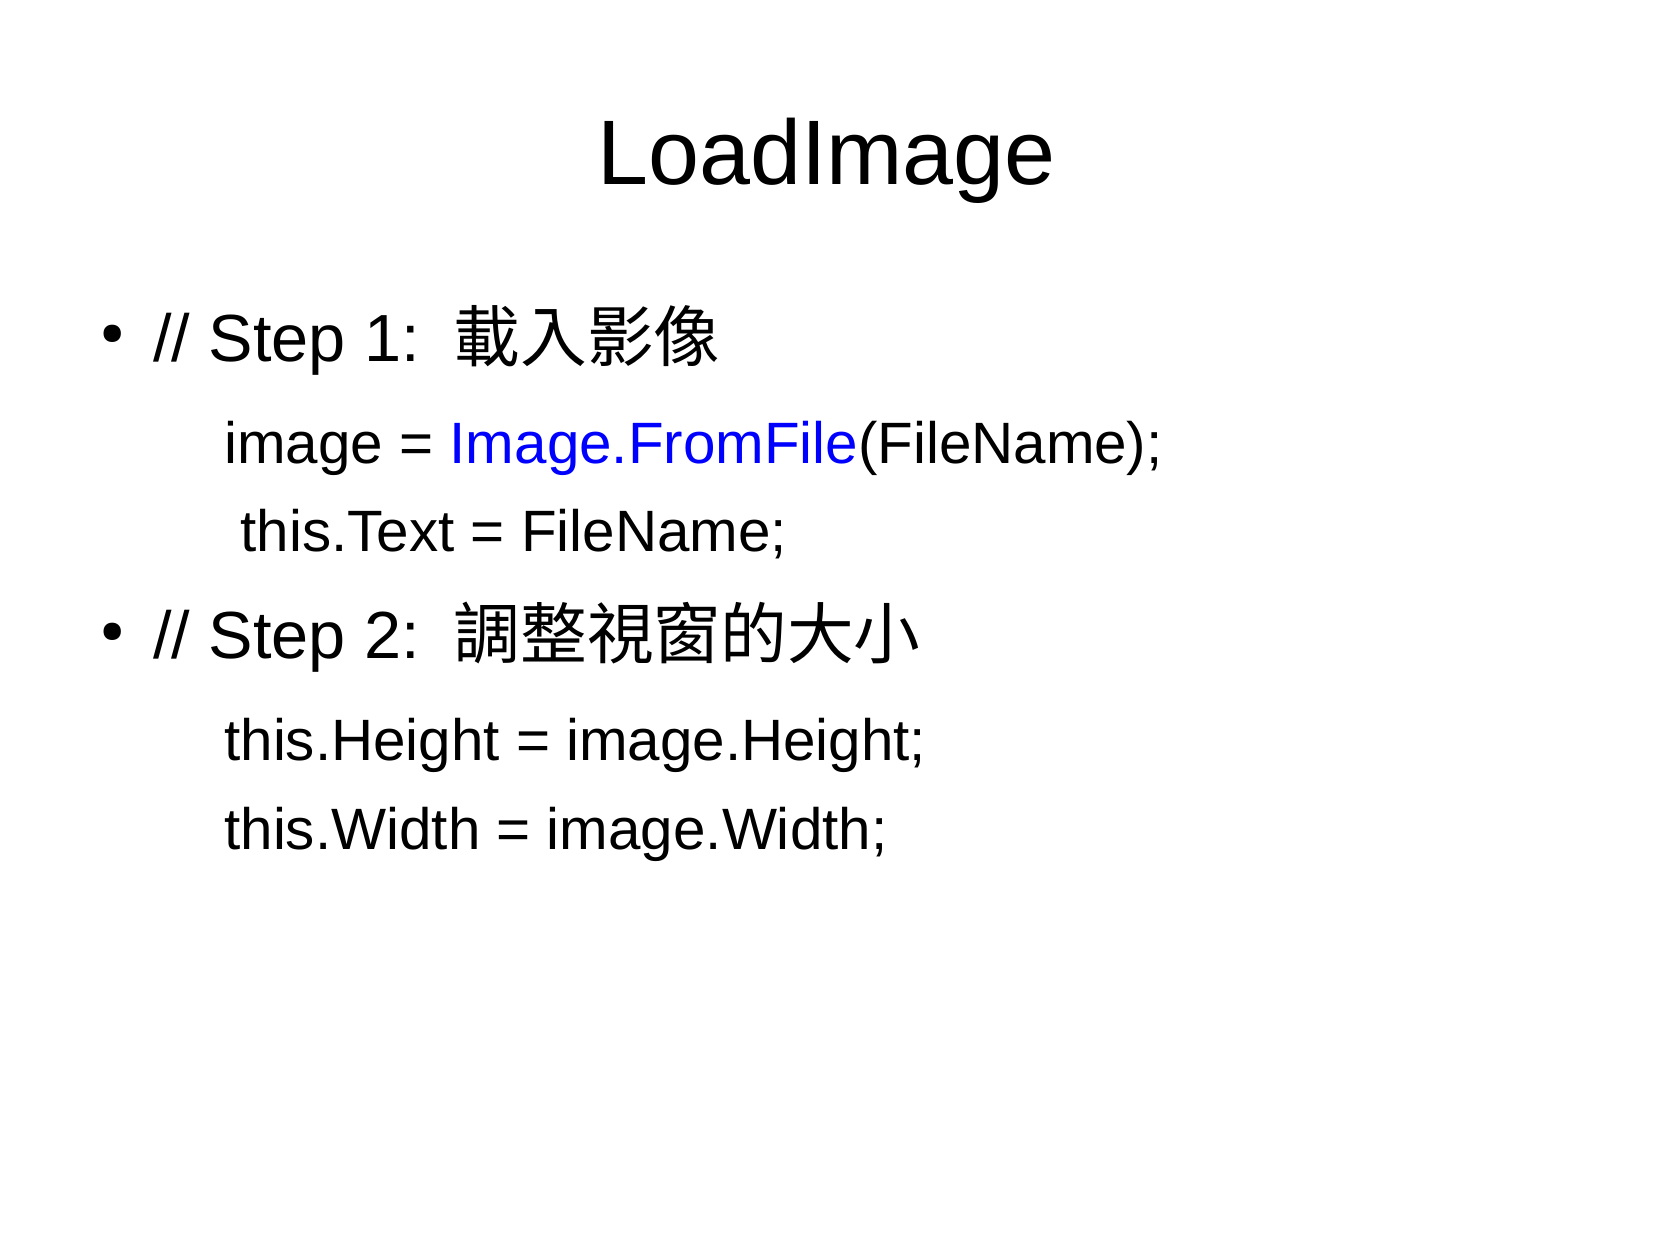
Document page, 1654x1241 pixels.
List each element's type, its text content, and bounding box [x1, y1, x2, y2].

title LoadImage [82, 49, 1571, 257]
list // Step 1: 載入影像 image = Image.FromFile(FileName); this.Text = FileName; // Step 2: 調整視窗的大小 this.Height = image.Height; this.Width = image.Width; [82, 290, 1571, 1109]
